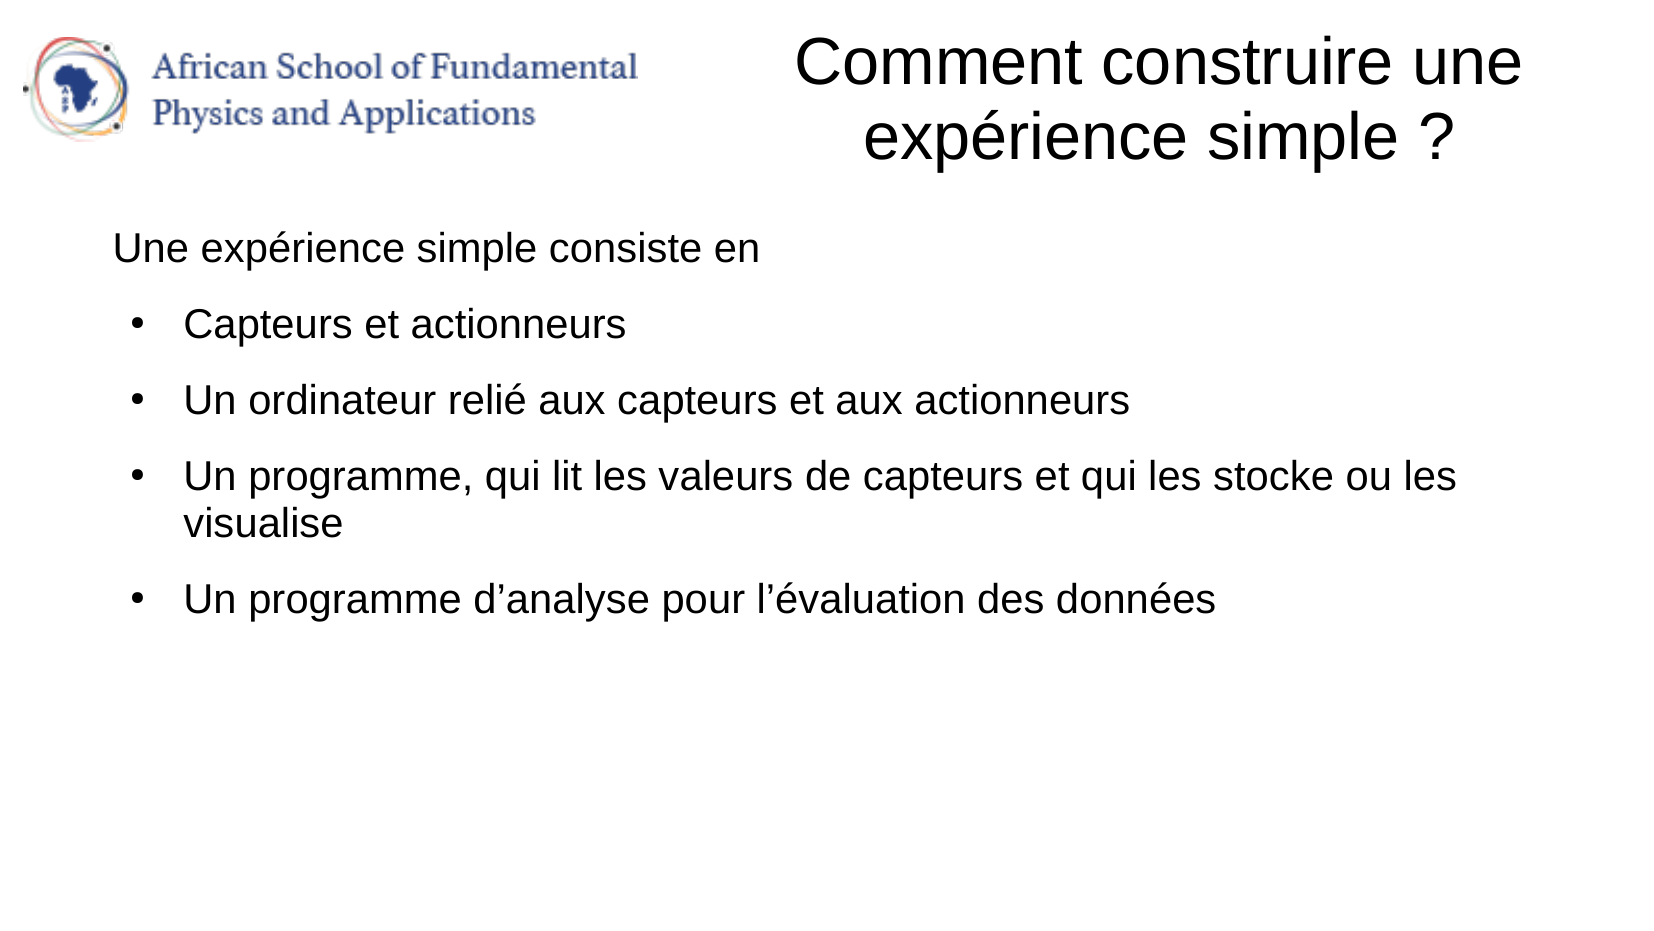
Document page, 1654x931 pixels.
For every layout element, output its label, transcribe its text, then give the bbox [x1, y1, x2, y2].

title Comment construire une expérience simple ? [675, 21, 1644, 177]
list Une expérience simple consiste en Capteurs et actionneurs Un ordinateur relié aux capteurs et aux actionneurs Un programme, qui lit les valeurs de capteurs et qui les stocke ou les visualise Un programme d’analyse pour l’évaluation des données [112, 225, 1601, 765]
picture [23, 37, 638, 142]
